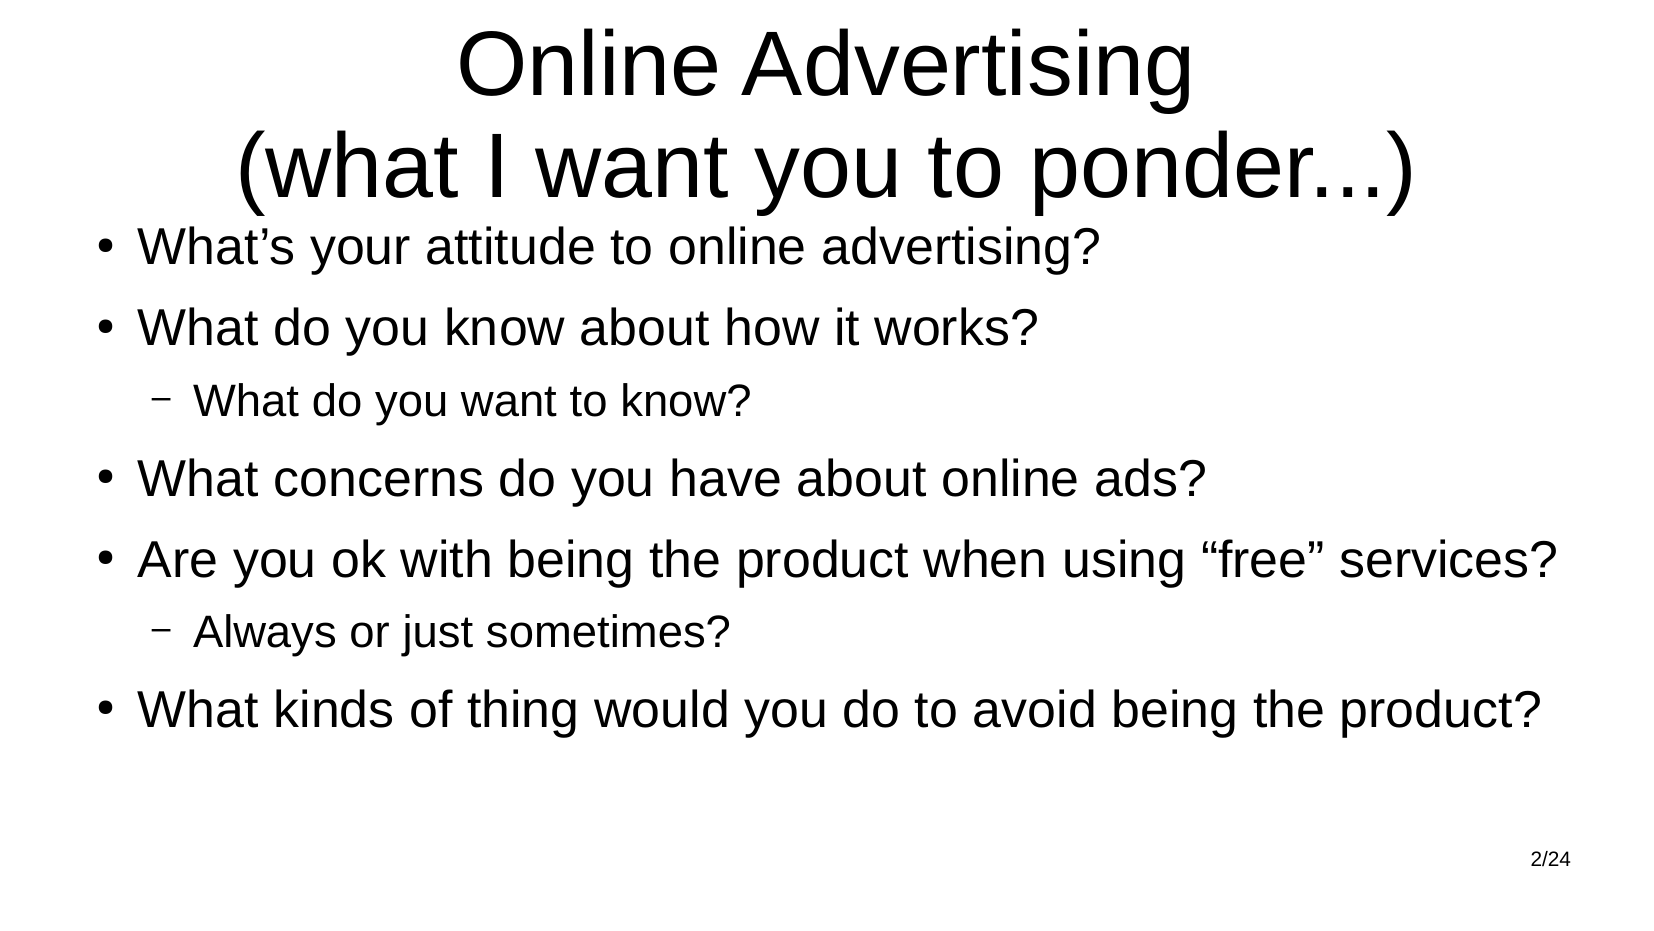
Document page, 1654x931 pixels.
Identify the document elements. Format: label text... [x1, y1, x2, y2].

list What’s your attitude to online advertising? What do you know about how it works? What do you want to know? What concerns do you have about online ads? Are you ok with being the product when using “free” services? Always or just sometimes? What kinds of thing would you do to avoid being the product? [82, 217, 1571, 758]
title Online Advertising (what I want you to ponder...) [82, 12, 1571, 217]
